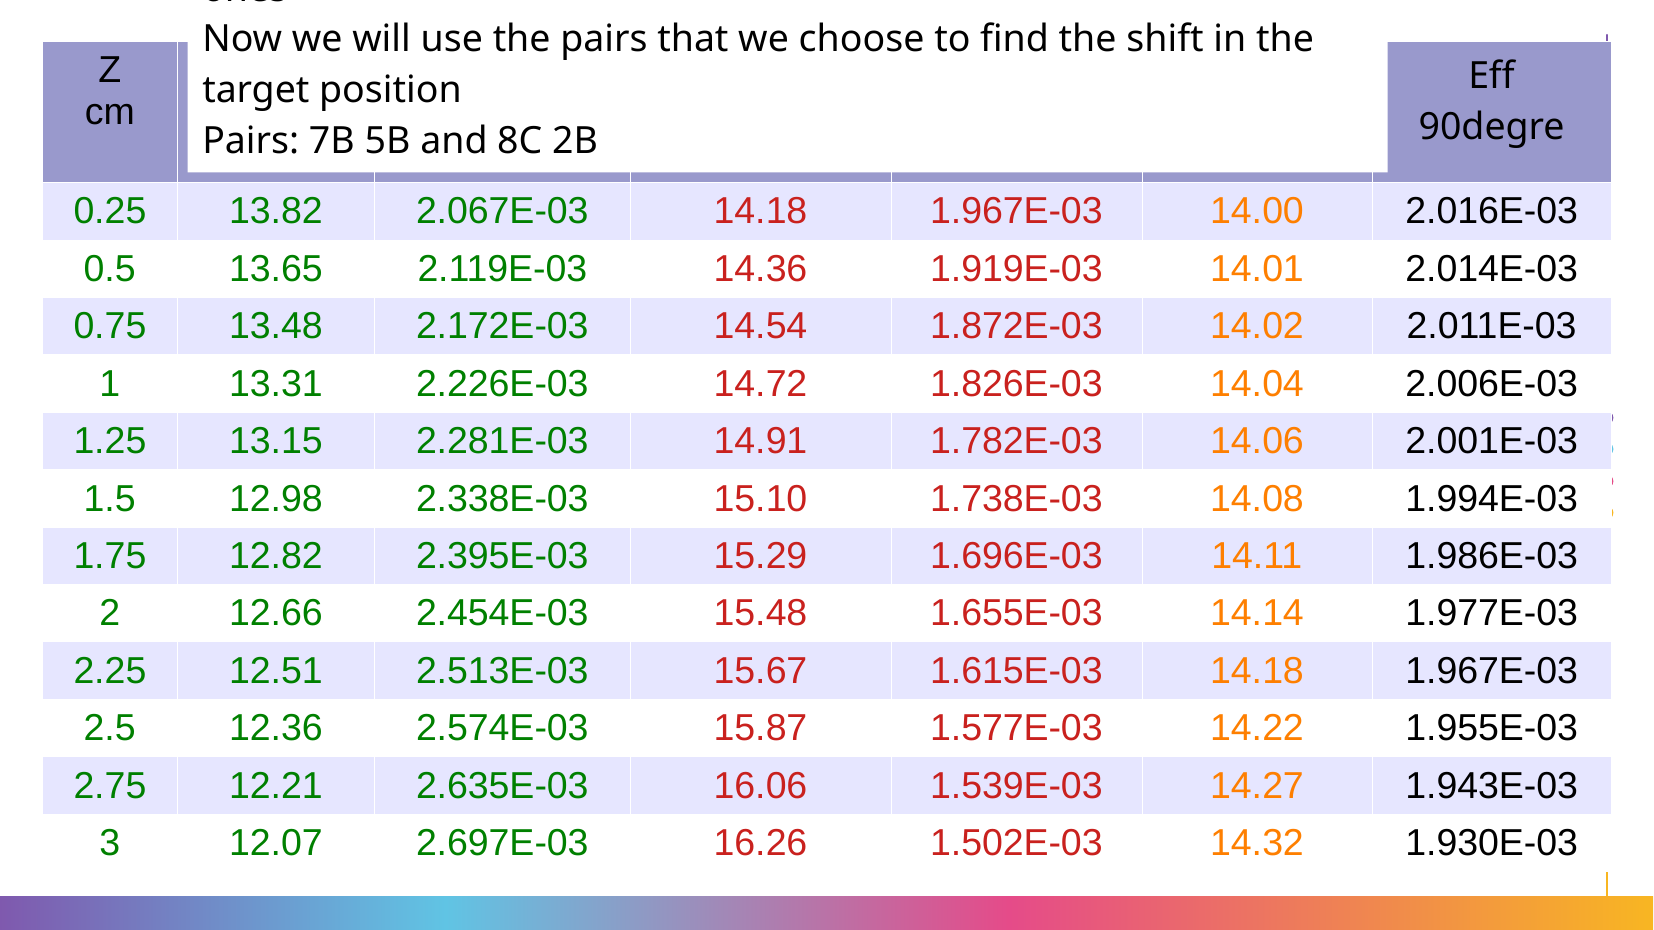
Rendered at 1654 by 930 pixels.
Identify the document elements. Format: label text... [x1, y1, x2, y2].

table_cell 14.22 [1143, 700, 1372, 756]
table_cell 14.14 [1143, 585, 1372, 641]
table_cell 2.25 [43, 642, 177, 699]
table_cell 15.87 [631, 700, 891, 756]
table_cell 14.91 [631, 413, 891, 469]
table_cell 1.655E-03 [892, 585, 1142, 641]
table_cell 14.04 [1143, 355, 1372, 412]
table_cell 2.513E-03 [375, 642, 630, 699]
table_cell 1.615E-03 [892, 642, 1142, 699]
table_cell 16.06 [631, 757, 891, 814]
table_cell 2.697E-03 [375, 815, 630, 871]
table_cell 12.07 [178, 815, 374, 871]
table_cell 14.72 [631, 355, 891, 412]
table_cell 15.48 [631, 585, 891, 641]
table_cell 1.930E-03 [1373, 815, 1611, 871]
table_cell 14.54 [631, 298, 891, 354]
table_cell 2.119E-03 [375, 241, 630, 297]
table_cell 0.25 [43, 183, 177, 240]
table_cell 0.75 [43, 298, 177, 354]
table_cell 1.782E-03 [892, 413, 1142, 469]
table_cell 1.5 [43, 470, 177, 527]
table_cell 15.67 [631, 642, 891, 699]
table_cell 14.32 [1143, 815, 1372, 871]
table_cell 3 [43, 815, 177, 871]
table_cell 1.967E-03 [1373, 642, 1611, 699]
table_cell 2.226E-03 [375, 355, 630, 412]
table_cell 2.454E-03 [375, 585, 630, 641]
table_cell 2.75 [43, 757, 177, 814]
table_cell 13.48 [178, 298, 374, 354]
table_cell 1.919E-03 [892, 241, 1142, 297]
table_cell 1.25 [43, 413, 177, 469]
table_cell 1.967E-03 [892, 183, 1142, 240]
table_header Eff 135 -Z [375, 173, 630, 182]
table_cell 13.31 [178, 355, 374, 412]
table_cell 1.955E-03 [1373, 700, 1611, 756]
table_cell 2.574E-03 [375, 700, 630, 756]
table_cell 1.738E-03 [892, 470, 1142, 527]
table_cell 2.281E-03 [375, 413, 630, 469]
table_cell 2.5 [43, 700, 177, 756]
table_cell 1 [43, 355, 177, 412]
table_cell 14.06 [1143, 413, 1372, 469]
table_cell 2.001E-03 [1373, 413, 1611, 469]
table_cell 1.872E-03 [892, 298, 1142, 354]
table_cell 14.02 [1143, 298, 1372, 354]
table_cell 14.01 [1143, 241, 1372, 297]
table_header Z cm [43, 42, 177, 182]
table_cell 13.15 [178, 413, 374, 469]
table_cell 2.011E-03 [1373, 298, 1611, 354]
table_header Eff 90degre [1373, 42, 1611, 182]
table_cell 14.00 [1143, 183, 1372, 240]
table_cell 2.006E-03 [1373, 355, 1611, 412]
table_header 90o [1143, 173, 1372, 182]
table_cell 15.10 [631, 470, 891, 527]
table_cell 1.977E-03 [1373, 585, 1611, 641]
table_cell 1.539E-03 [892, 757, 1142, 814]
table_cell 14.27 [1143, 757, 1372, 814]
table_cell 2.395E-03 [375, 528, 630, 584]
text_box Since we found that our 135 degree detector has better efficiency than the 90 degree detector, the source is probably moved in -Z direction so source is closer to 135 degree detectors with respect to 90 degree ones Now we will use the pairs that we choose to find the shift in the target position Pairs: 7B 5B and 8C 2B [187, 0, 1388, 113]
table_cell 12.66 [178, 585, 374, 641]
table_cell 1.696E-03 [892, 528, 1142, 584]
table_cell 14.11 [1143, 528, 1372, 584]
table_cell 1.577E-03 [892, 700, 1142, 756]
table_cell 15.29 [631, 528, 891, 584]
table_cell 12.51 [178, 642, 374, 699]
table_cell 14.18 [1143, 642, 1372, 699]
table_cell 2 [43, 585, 177, 641]
table_cell 12.82 [178, 528, 374, 584]
table_cell 2.014E-03 [1373, 241, 1611, 297]
table_cell 2.016E-03 [1373, 183, 1611, 240]
table_cell 12.98 [178, 470, 374, 527]
table_cell 2.338E-03 [375, 470, 630, 527]
table_cell 14.08 [1143, 470, 1372, 527]
table_cell 13.65 [178, 241, 374, 297]
table_cell 14.18 [631, 183, 891, 240]
table_header 135o -Z direction [178, 42, 374, 182]
table_cell 14.36 [631, 241, 891, 297]
table_cell 1.826E-03 [892, 355, 1142, 412]
table_header Eff 135 +Z [892, 173, 1142, 182]
picture [0, 896, 1654, 930]
table_cell 1.502E-03 [892, 815, 1142, 871]
table_cell 1.943E-03 [1373, 757, 1611, 814]
table_cell 12.36 [178, 700, 374, 756]
table_cell 1.994E-03 [1373, 470, 1611, 527]
table_header 135 +Z direction [631, 173, 891, 182]
table_cell 1.986E-03 [1373, 528, 1611, 584]
table_cell 2.067E-03 [375, 183, 630, 240]
table_cell 0.5 [43, 241, 177, 297]
table_cell 2.635E-03 [375, 757, 630, 814]
table_cell 16.26 [631, 815, 891, 871]
table_cell 1.75 [43, 528, 177, 584]
table_cell 13.82 [178, 183, 374, 240]
table_cell 12.21 [178, 757, 374, 814]
table_cell 2.172E-03 [375, 298, 630, 354]
